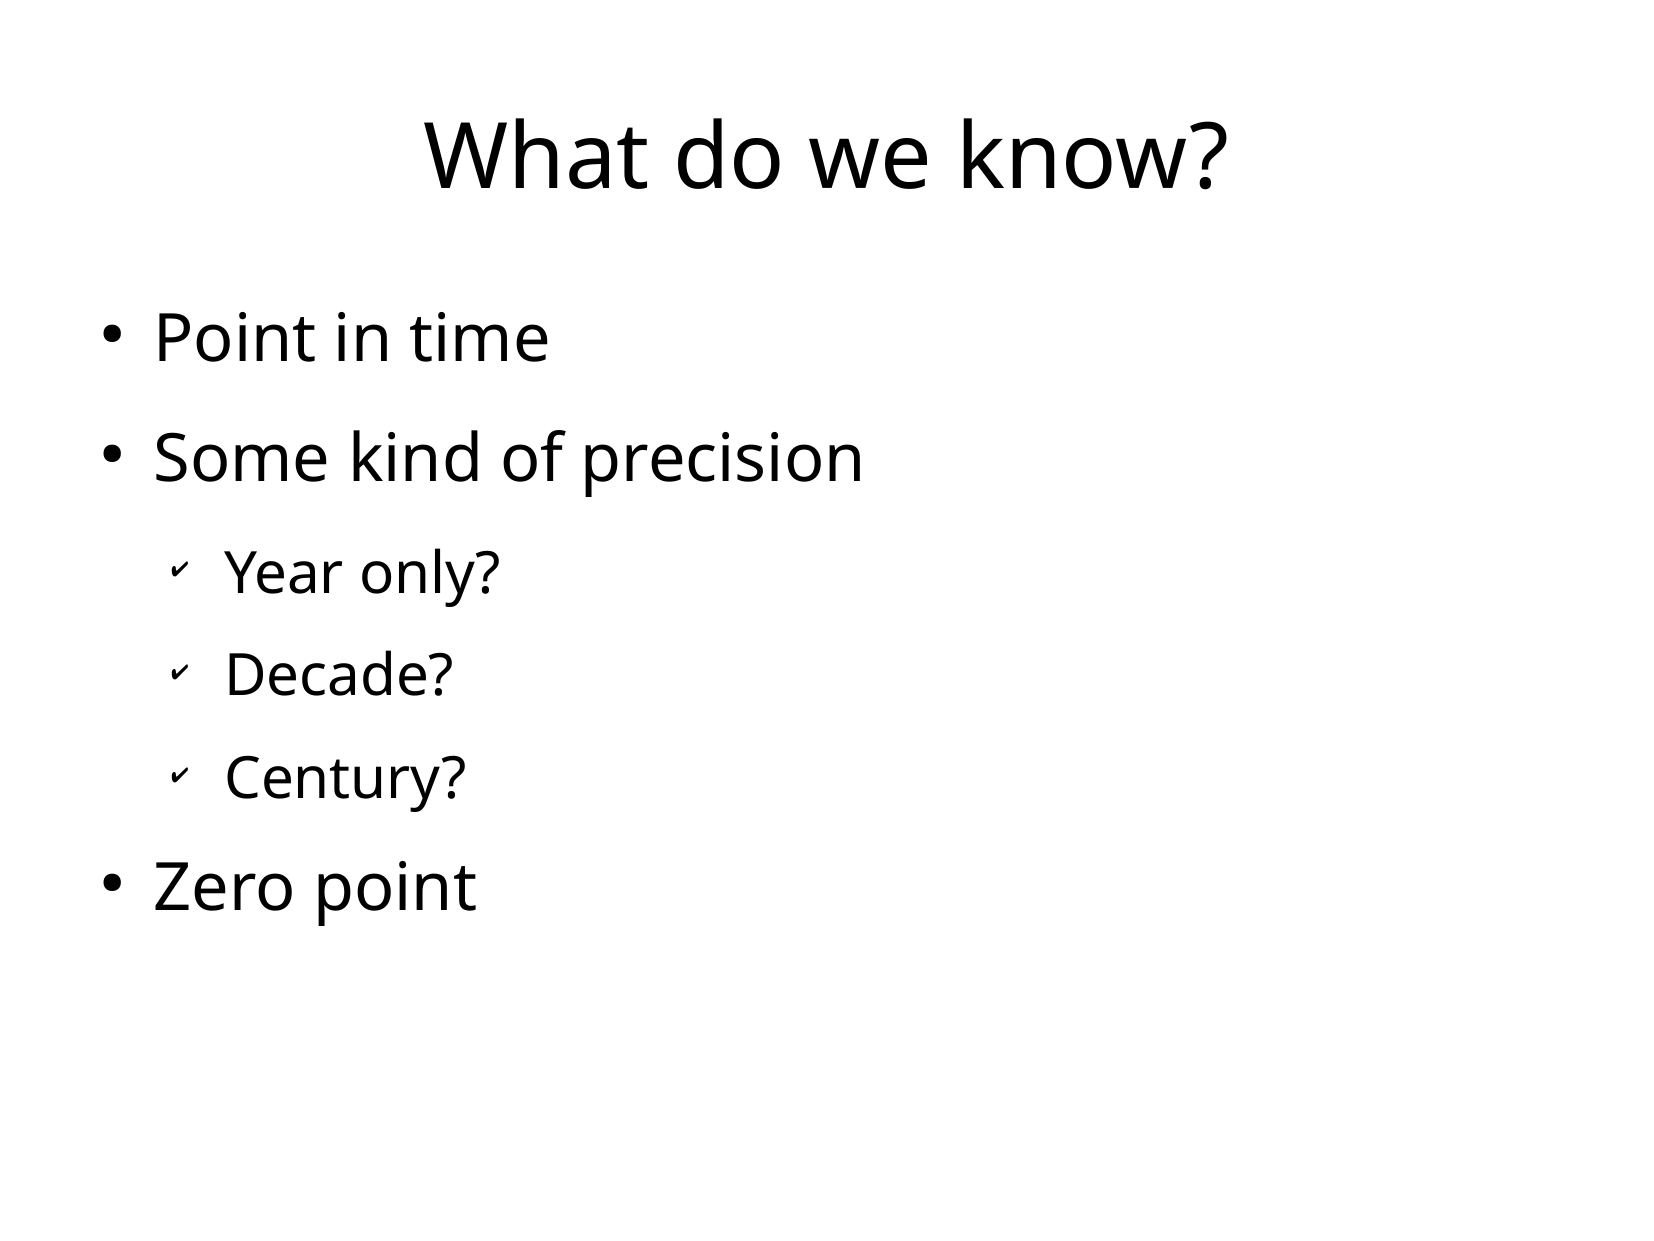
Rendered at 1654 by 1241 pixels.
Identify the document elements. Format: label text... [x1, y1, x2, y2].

list Point in time Some kind of precision Year only? Decade? Century? Zero point [82, 290, 1571, 1094]
title What do we know? [82, 49, 1571, 257]
